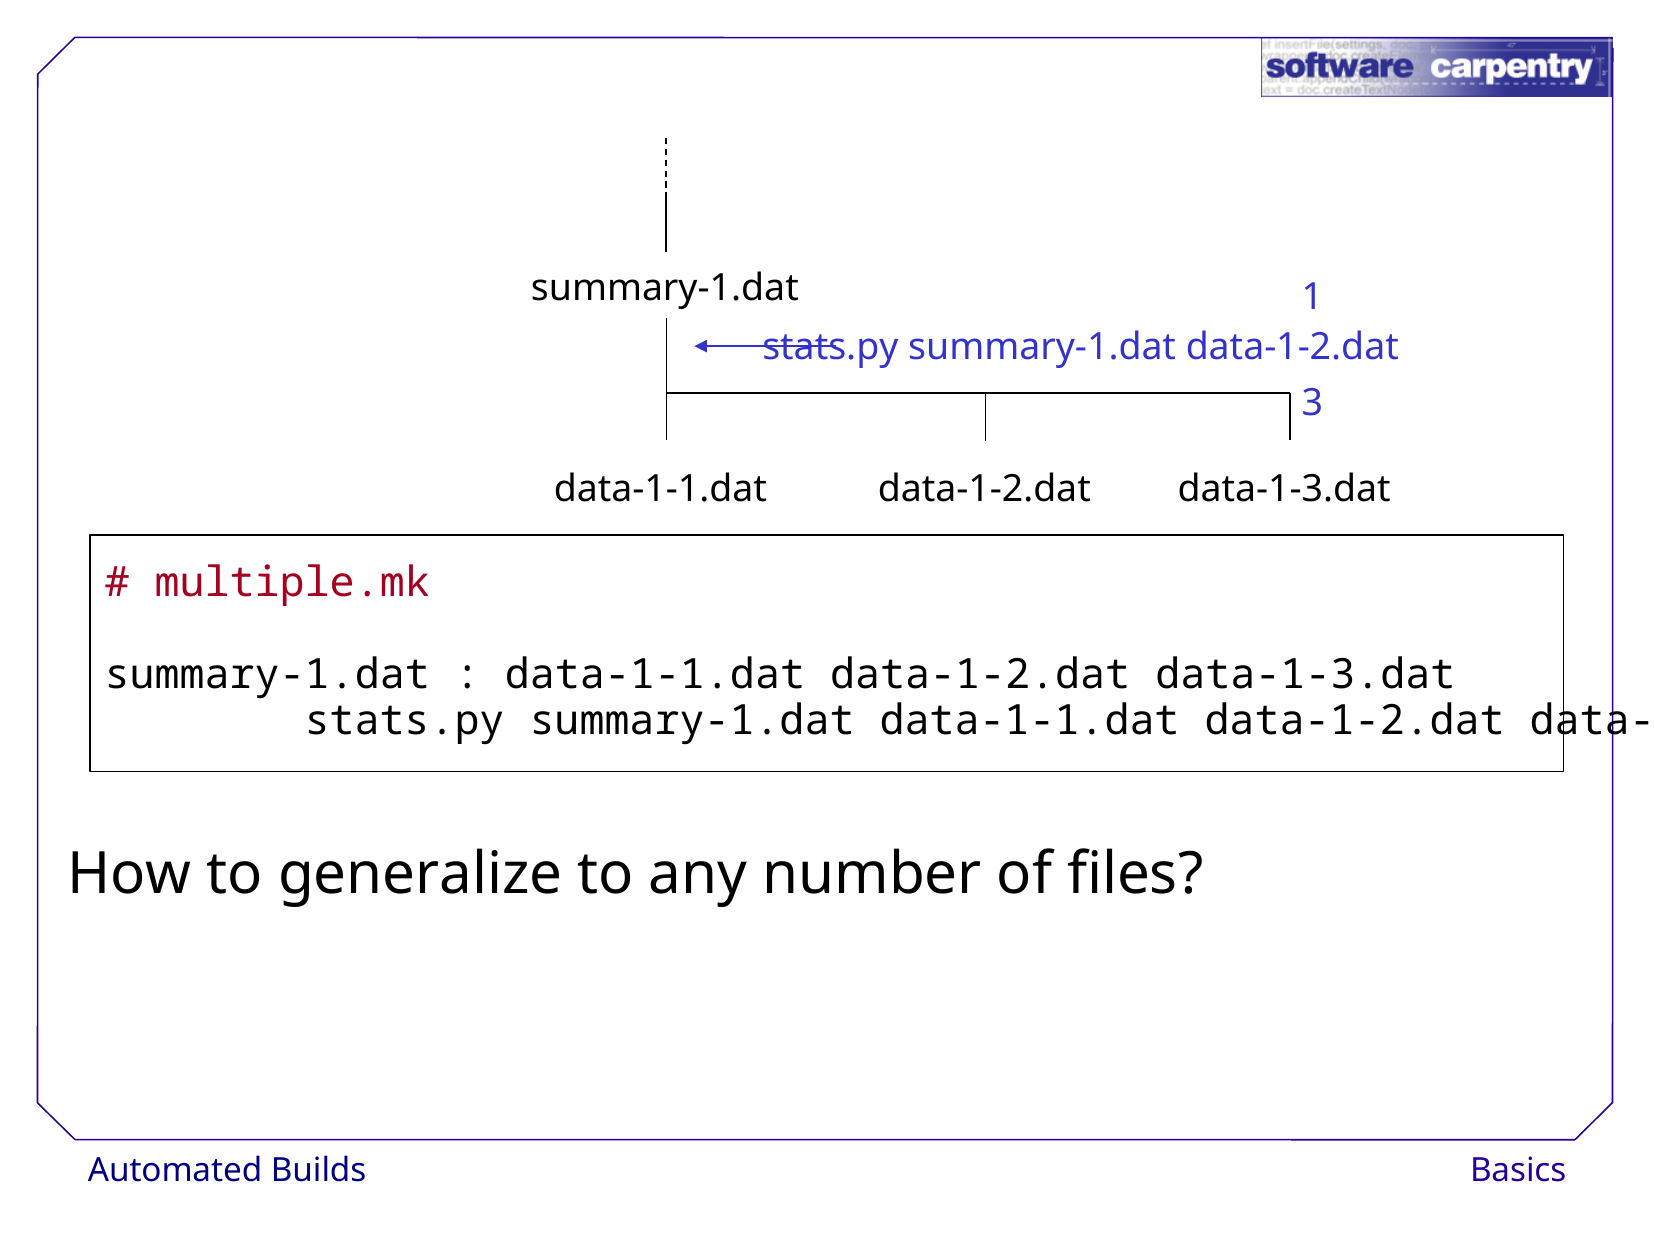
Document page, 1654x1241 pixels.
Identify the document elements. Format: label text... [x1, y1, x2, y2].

text_box data-1-3.dat [1181, 433, 1481, 517]
text_box 1 [1286, 241, 1489, 325]
text_box summary-1.dat [441, 232, 889, 316]
text_box # multiple.mk summary-1.dat : data-1-1.dat data-1-2.dat data-1-3.dat stats.py summary-1.dat data-1-1.dat data-1-2.dat data-1-3.dat [89, 534, 1564, 772]
picture [1261, 39, 1613, 97]
text_box 3 [1286, 348, 1489, 432]
text_box data-1-1.dat [464, 433, 788, 517]
text_box How to generalize to any number of files? [52, 792, 1369, 914]
text_box data-1-2.dat [788, 433, 1181, 517]
text_box stats.py summary-1.dat data-1-2.dat [747, 291, 1565, 375]
